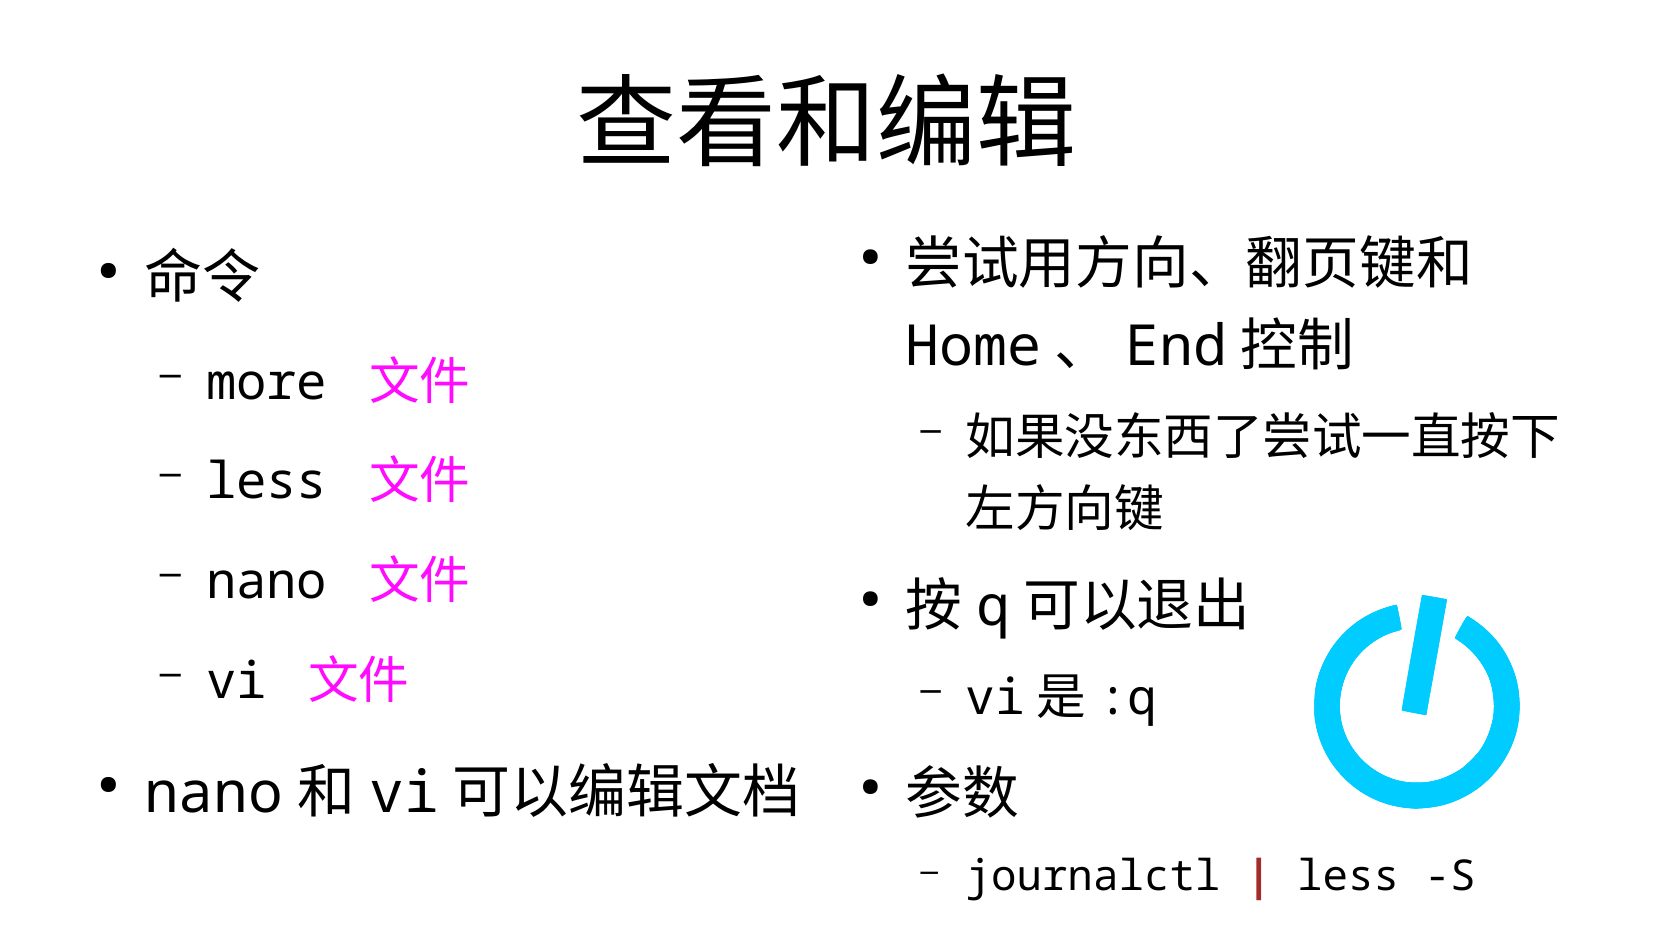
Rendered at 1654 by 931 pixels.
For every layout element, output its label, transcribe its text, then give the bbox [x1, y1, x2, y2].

title 查看和编辑 [82, 37, 1571, 193]
list 命令 more 文件 less 文件 nano 文件 vi 文件 nano和vi可以编辑文档 [82, 217, 809, 931]
list 尝试用方向、翻页键和Home、End控制 如果没东西了尝试一直按下左方向键 按q可以退出 vi是:q 参数 journalctl | less -S [845, 217, 1607, 910]
